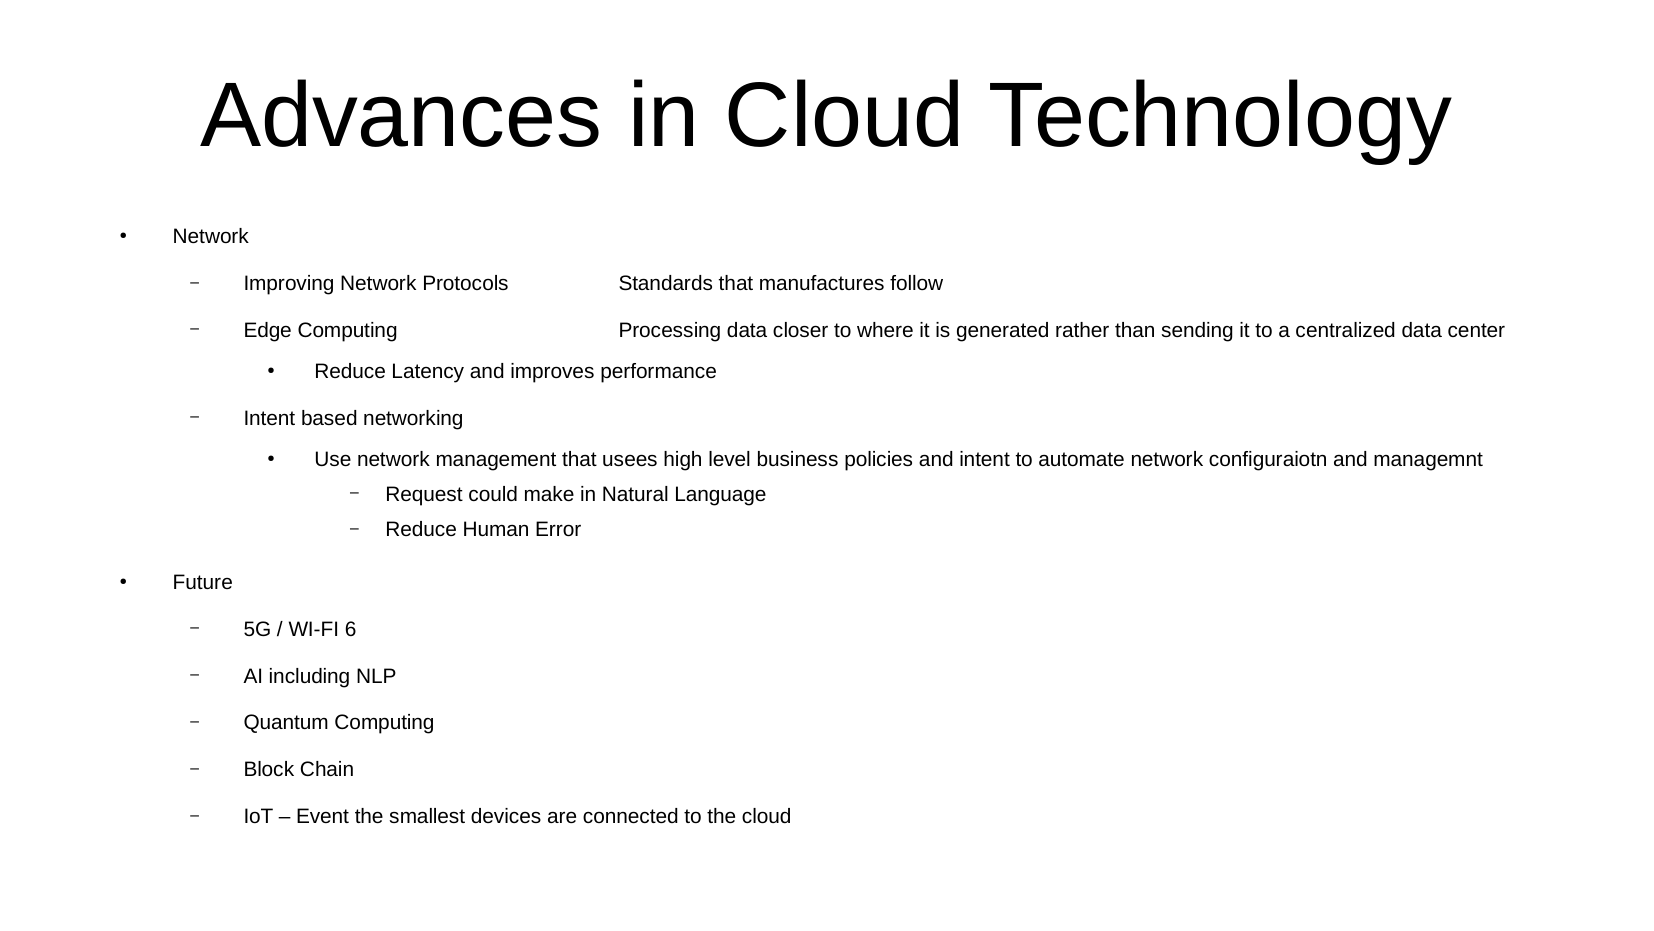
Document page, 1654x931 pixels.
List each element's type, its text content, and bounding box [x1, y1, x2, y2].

list Network Improving Network Protocols Standards that manufactures follow Edge Computing Processing data closer to where it is generated rather than sending it to a centralized data center Reduce Latency and improves performance Intent based networking Use network management that usees high level business policies and intent to automate network configuraiotn and managemnt Request could make in Natural Language Reduce Human Error Future 5G / WI-FI 6 AI including NLP Quantum Computing Block Chain IoT – Event the smallest devices are connected to the cloud [101, 225, 1621, 901]
title Advances in Cloud Technology [82, 37, 1571, 193]
